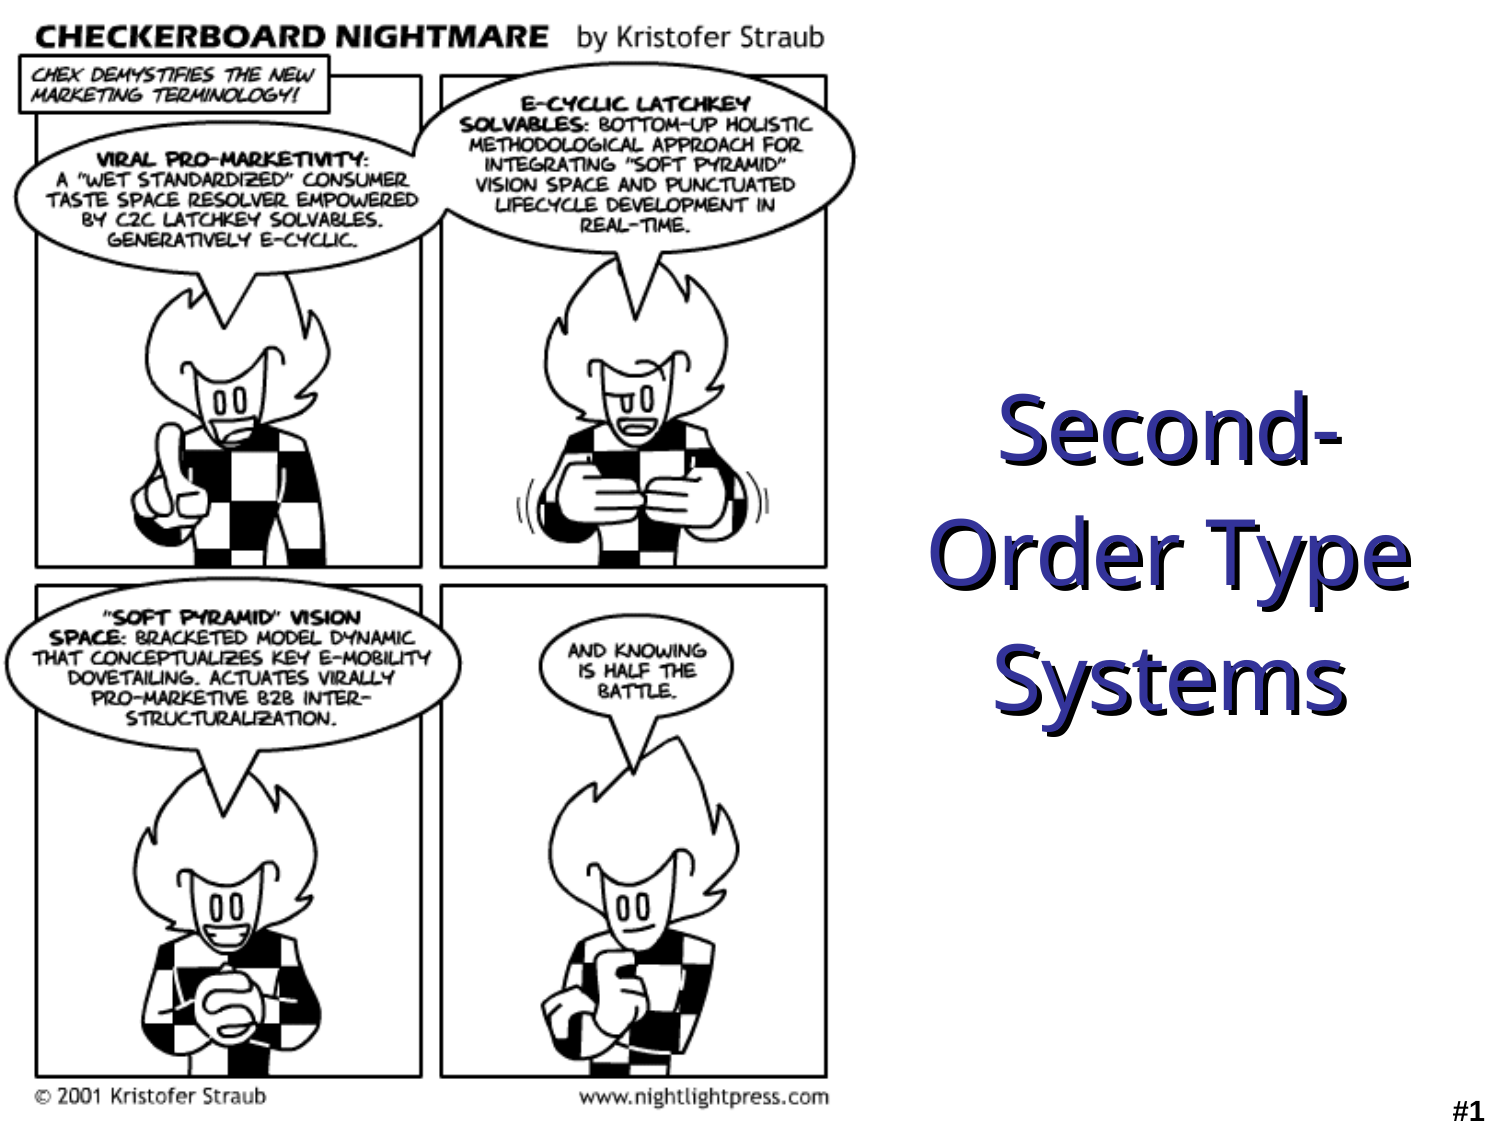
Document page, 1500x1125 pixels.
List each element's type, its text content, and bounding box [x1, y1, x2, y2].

title Second-Order Type Systems [865, 12, 1476, 1088]
picture [0, 0, 865, 1125]
